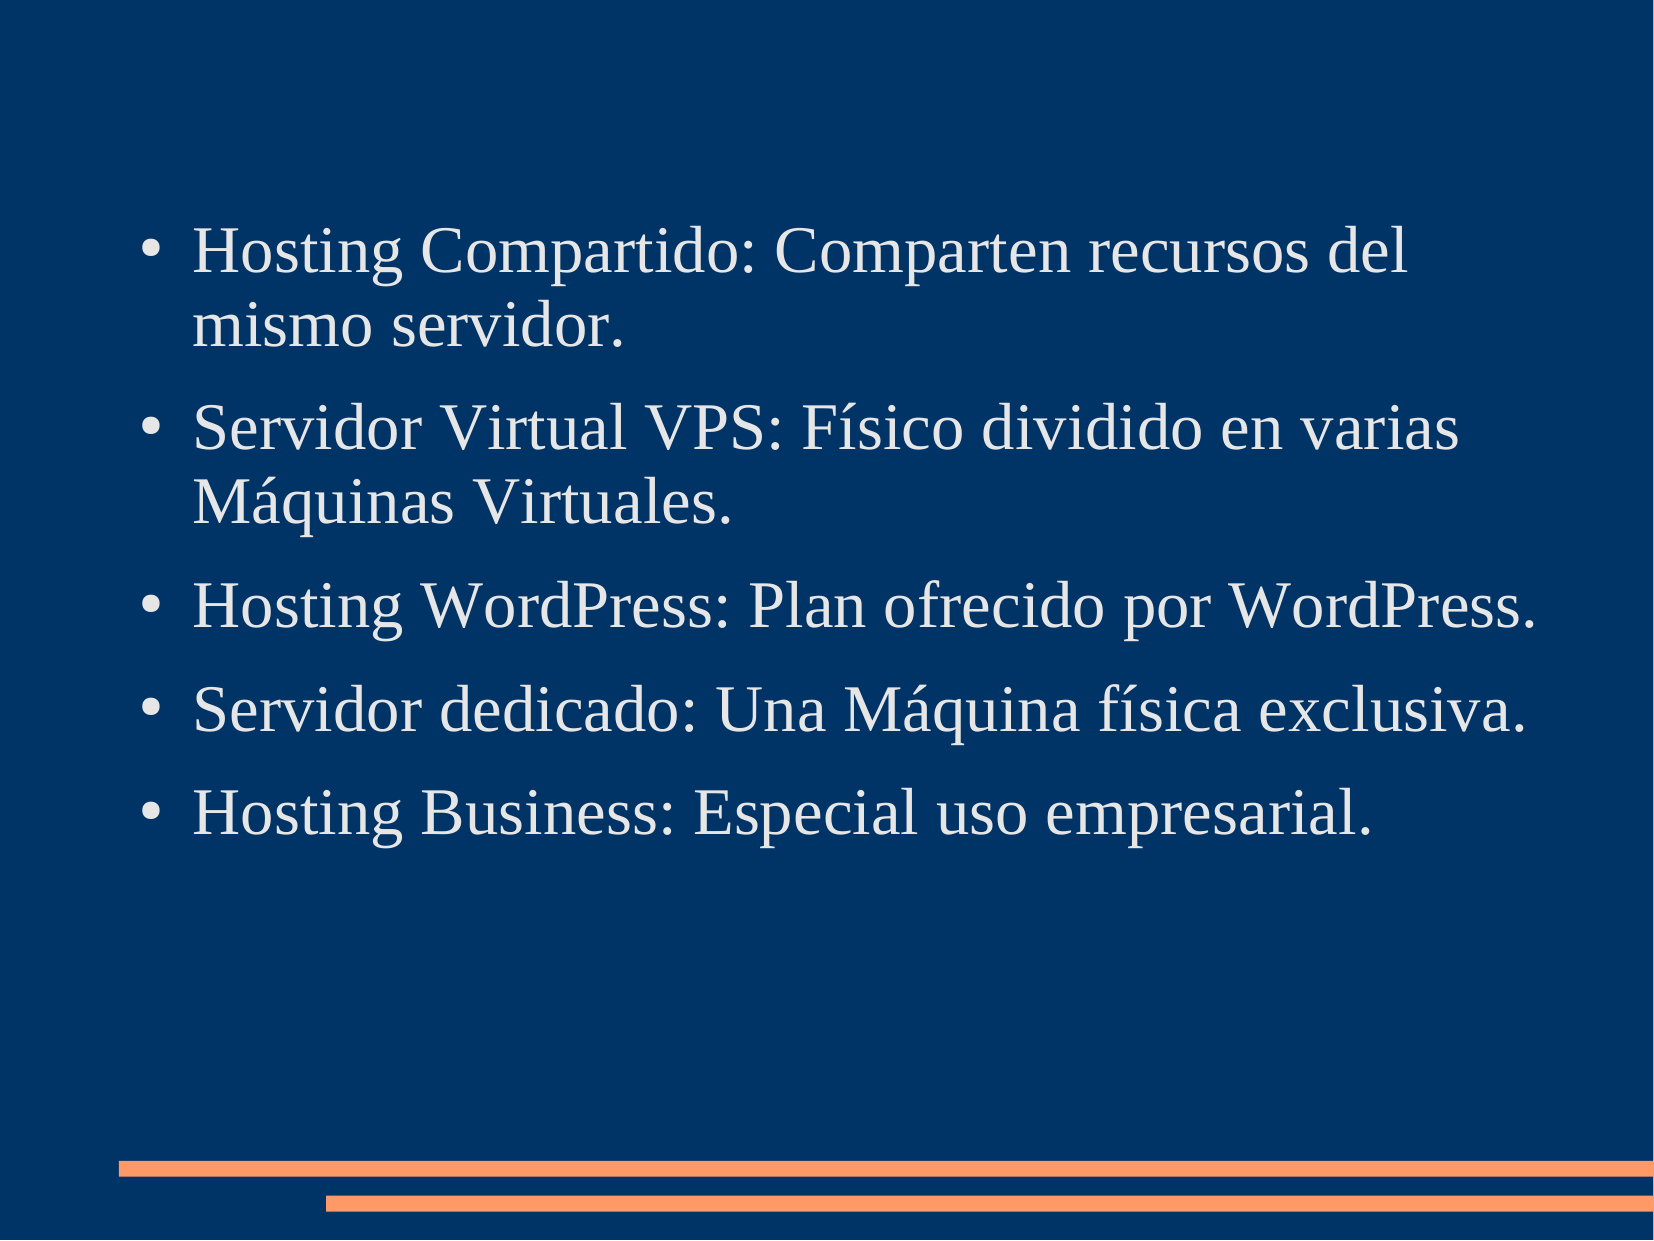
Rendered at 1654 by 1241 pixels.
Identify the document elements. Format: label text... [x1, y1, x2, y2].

list Hosting Compartido: Comparten recursos del mismo servidor. Servidor Virtual VPS: Físico dividido en varias Máquinas Virtuales. Hosting WordPress: Plan ofrecido por WordPress. Servidor dedicado: Una Máquina física exclusiva. Hosting Business: Especial uso empresarial. [121, 212, 1561, 910]
